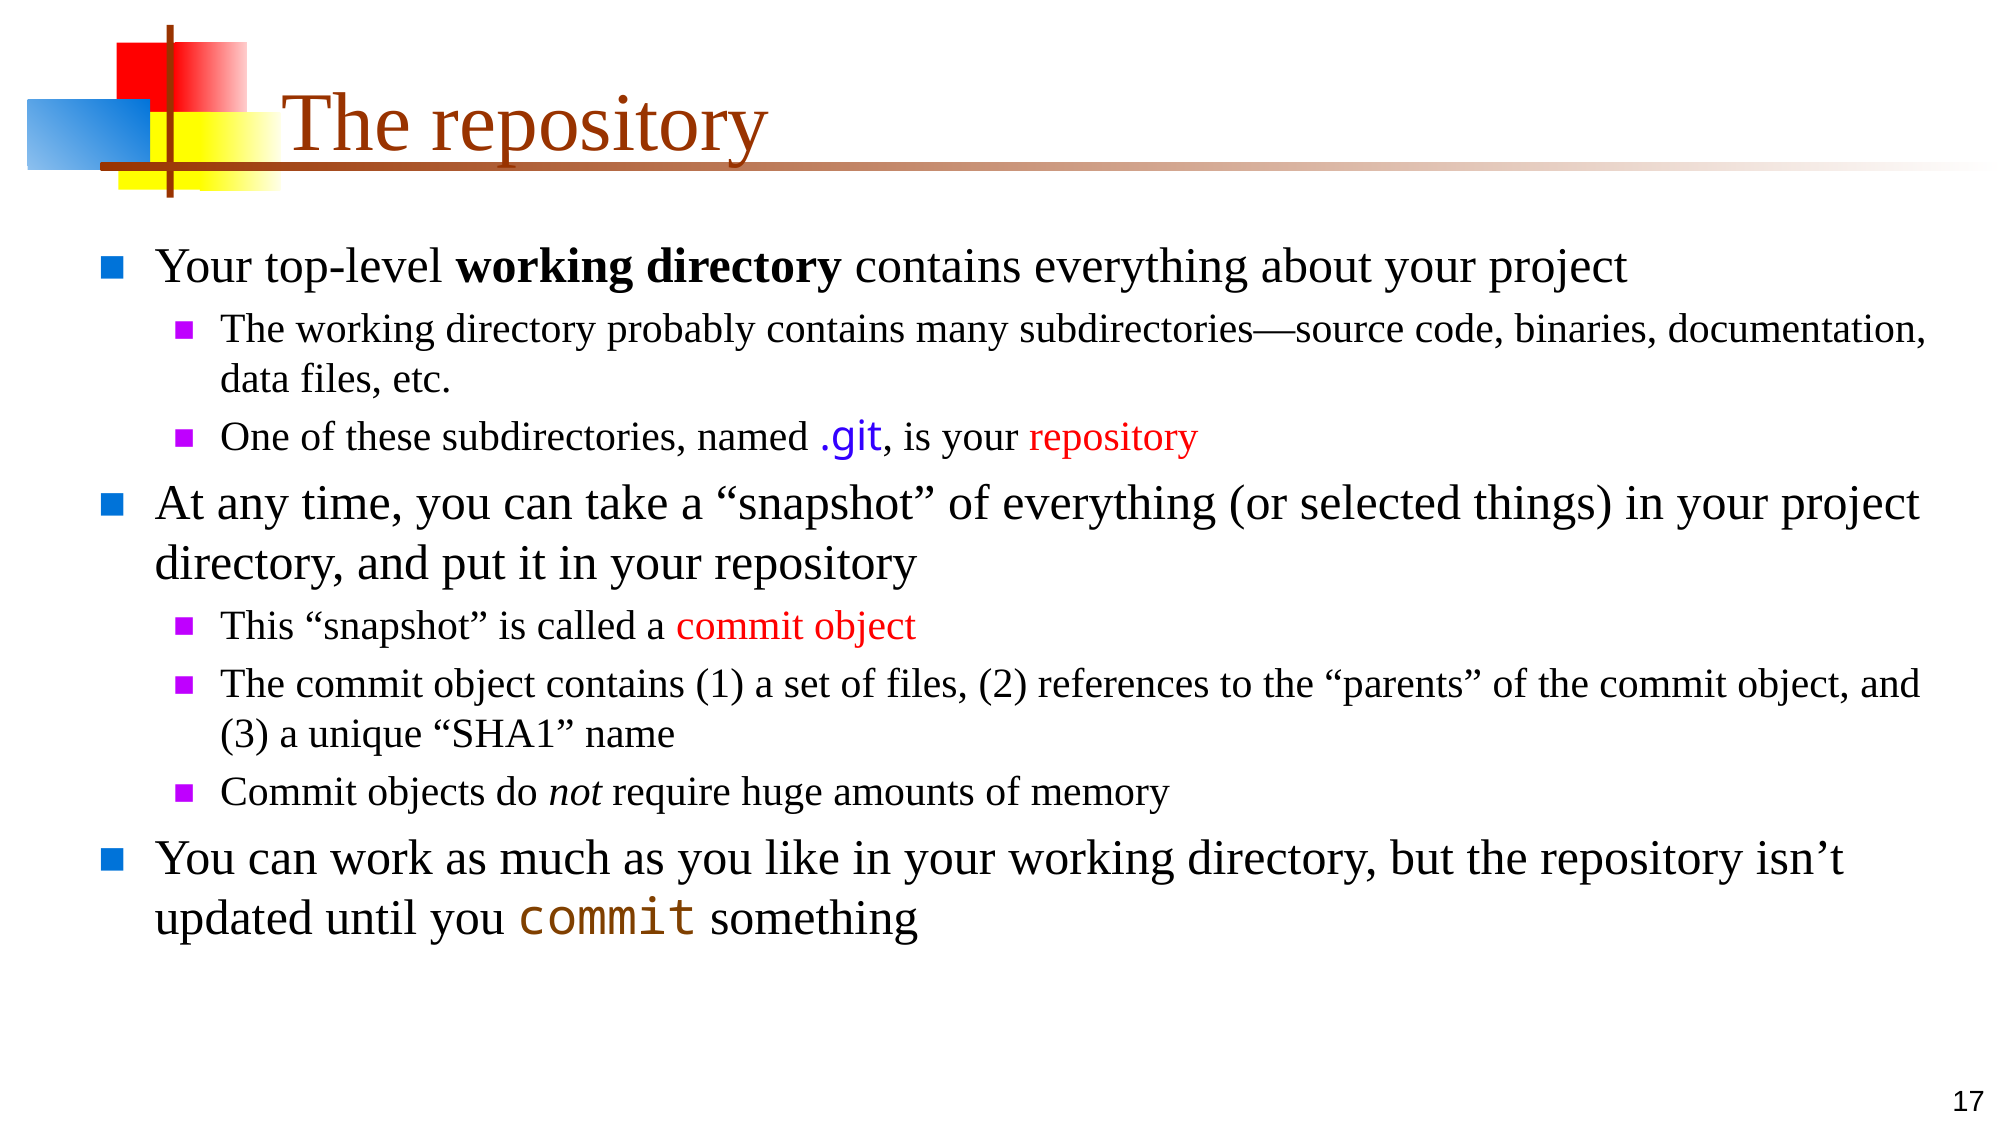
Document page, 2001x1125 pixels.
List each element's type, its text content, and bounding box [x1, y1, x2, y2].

list Your top-level working directory contains everything about your project The working directory probably contains many subdirectories—source code, binaries, documentation, data files, etc. One of these subdirectories, named .git, is your repository At any time, you can take a “snapshot” of everything (or selected things) in your project directory, and put it in your repository This “snapshot” is called a commit object The commit object contains (1) a set of files, (2) references to the “parents” of the commit object, and (3) a unique “SHA1” name Commit objects do not require huge amounts of memory You can work as much as you like in your working directory, but the repository isn’t updated until you commit something [83, 224, 1959, 1006]
title The repository [266, 37, 1972, 175]
text_box <number> [1583, 1049, 2000, 1125]
